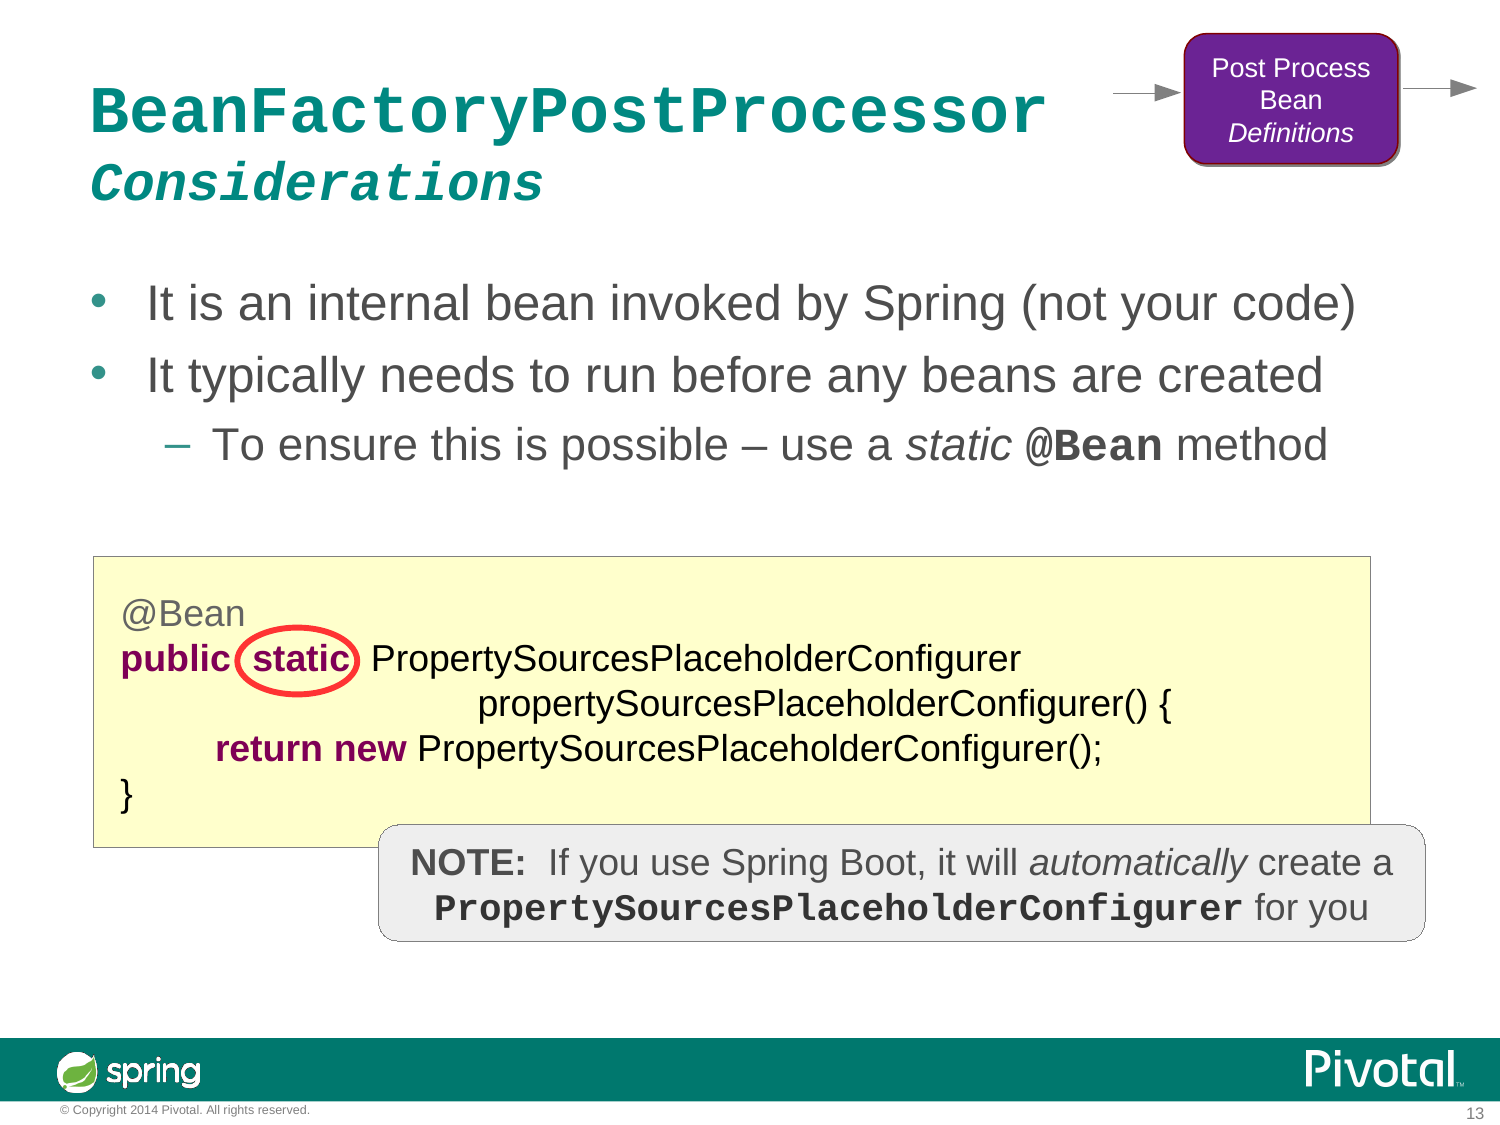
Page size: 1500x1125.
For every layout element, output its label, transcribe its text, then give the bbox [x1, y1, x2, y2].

picture [32, 1041, 210, 1103]
text_box @Bean public static PropertySourcesPlaceholderConfigurer propertySourcesPlaceholderConfigurer() { return new PropertySourcesPlaceholderConfigurer(); } [93, 556, 1371, 848]
list It is an internal bean invoked by Spring (not your code) It typically needs to run before any beans are created To ensure this is possible – use a static @Bean method [75, 262, 1426, 826]
text_box NOTE: If you use Spring Boot, it will automatically create a PropertySourcesPlaceholderConfigurer for you [378, 824, 1426, 942]
picture [1306, 1050, 1464, 1087]
text_box Post Process Bean Definitions [1184, 33, 1398, 164]
title BeanFactoryPostProcessor Considerations [75, 45, 1426, 233]
